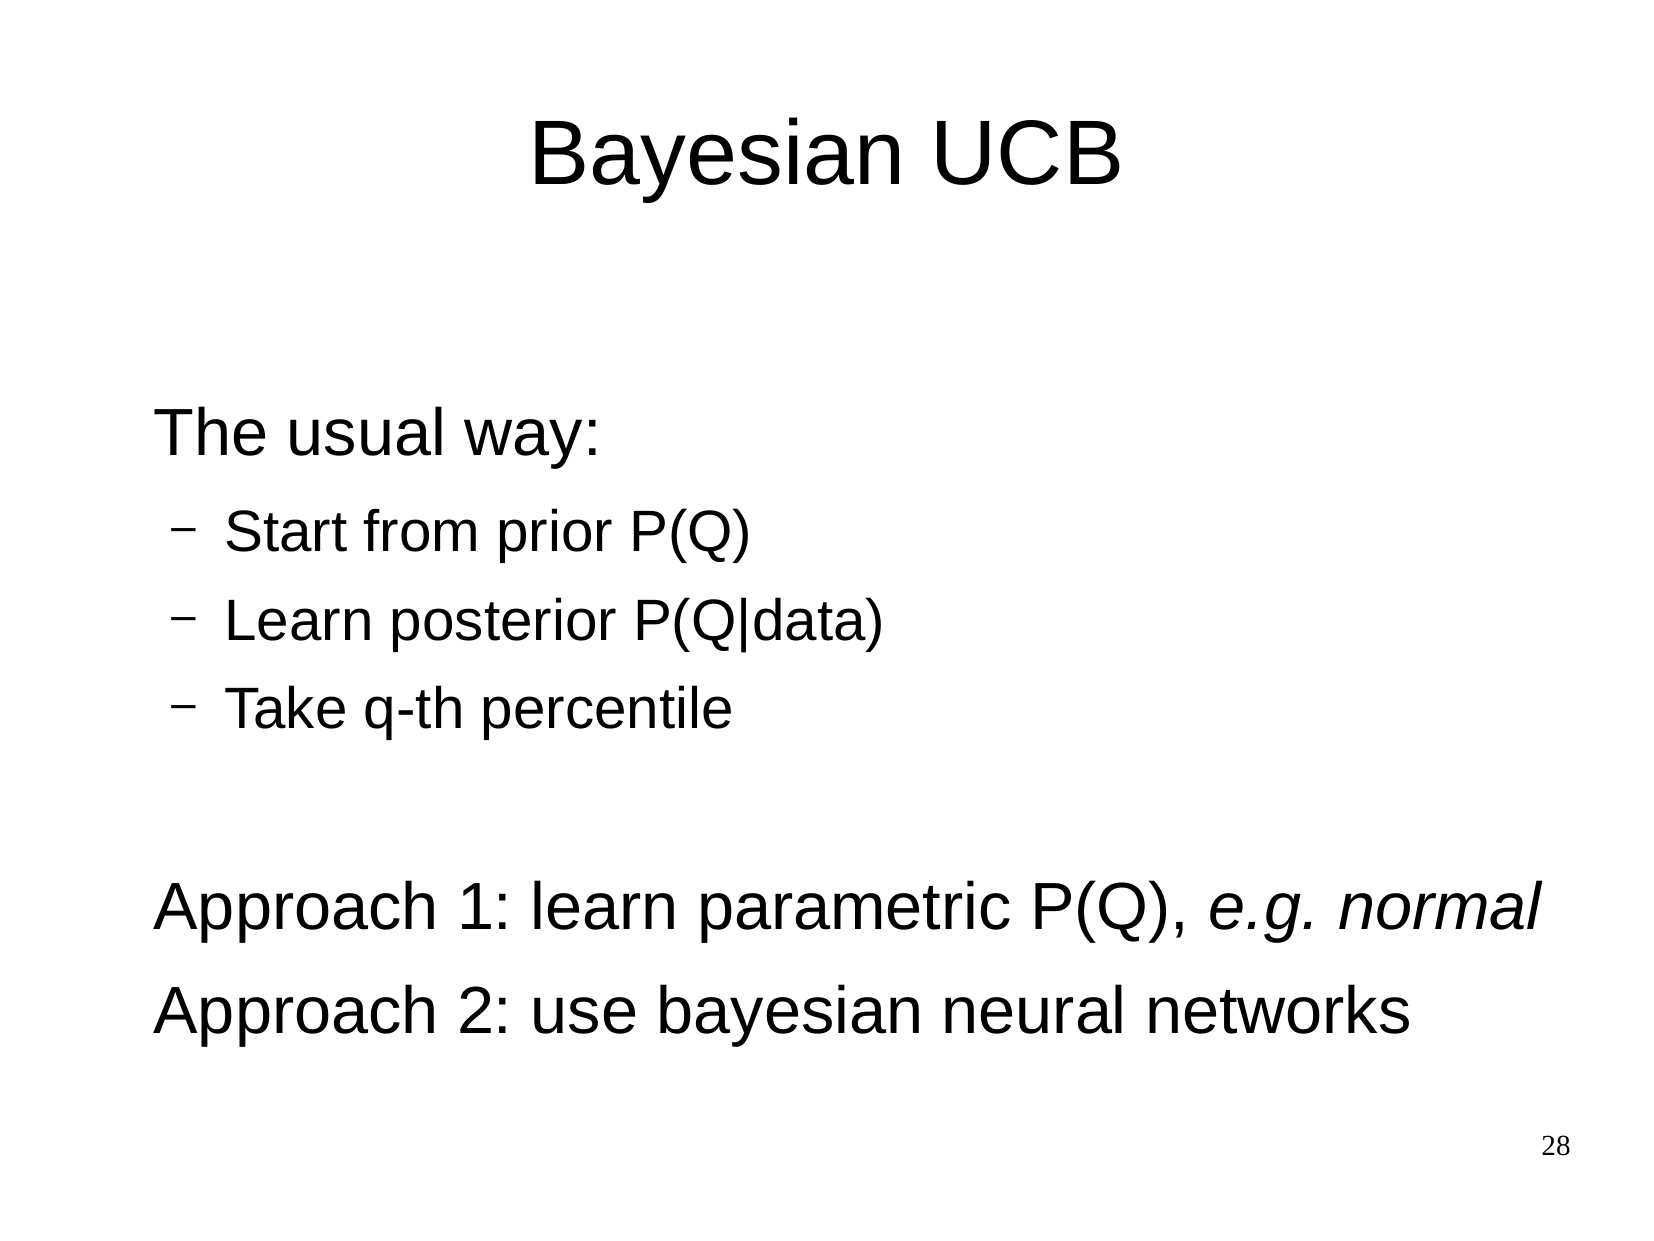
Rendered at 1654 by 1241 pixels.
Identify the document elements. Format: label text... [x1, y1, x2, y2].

list The usual way: Start from prior P(Q) Learn posterior P(Q|data) Take q-th percentile Approach 1: learn parametric P(Q), e.g. normal Approach 2: use bayesian neural networks [82, 290, 1571, 1241]
title Bayesian UCB [82, 49, 1571, 257]
